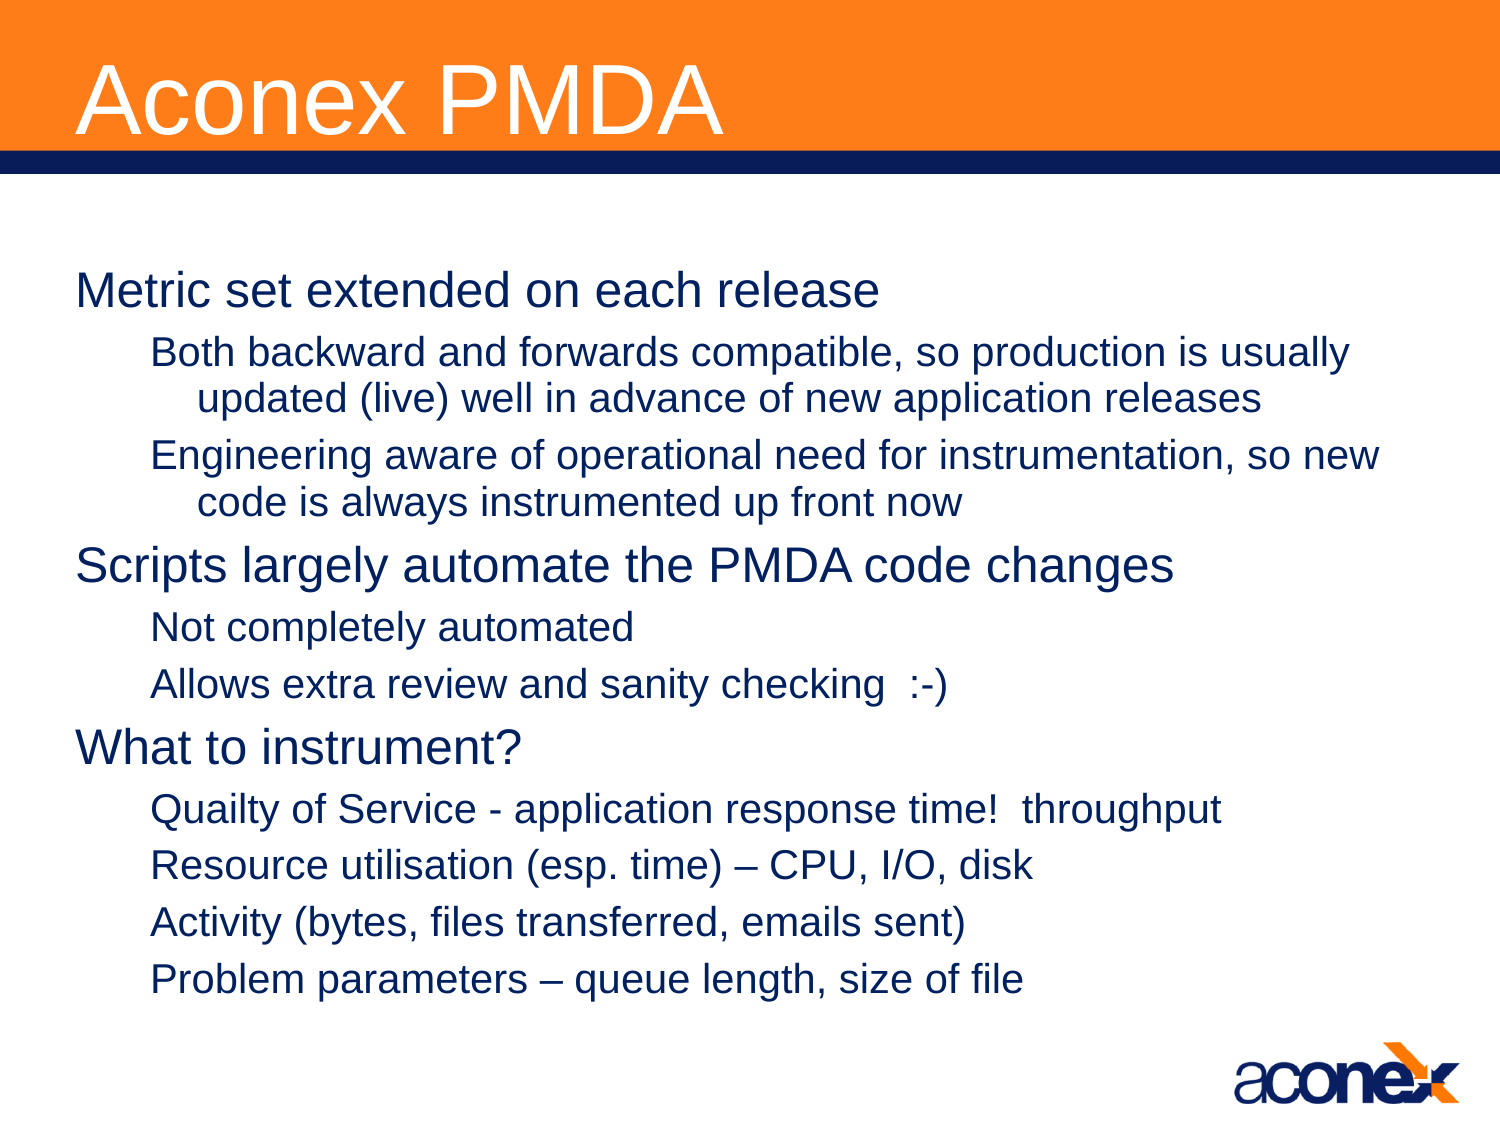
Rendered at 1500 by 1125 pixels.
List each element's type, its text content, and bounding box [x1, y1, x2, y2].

list Metric set extended on each release Both backward and forwards compatible, so production is usually updated (live) well in advance of new application releases Engineering aware of operational need for instrumentation, so new code is always instrumented up front now Scripts largely automate the PMDA code changes Not completely automated Allows extra review and sanity checking :-) What to instrument? Quailty of Service - application response time! throughput Resource utilisation (esp. time) – CPU, I/O, disk Activity (bytes, files transferred, emails sent) Problem parameters – queue length, size of file [75, 262, 1426, 1077]
picture [1234, 1042, 1460, 1104]
title Aconex PMDA [75, 30, 1426, 169]
